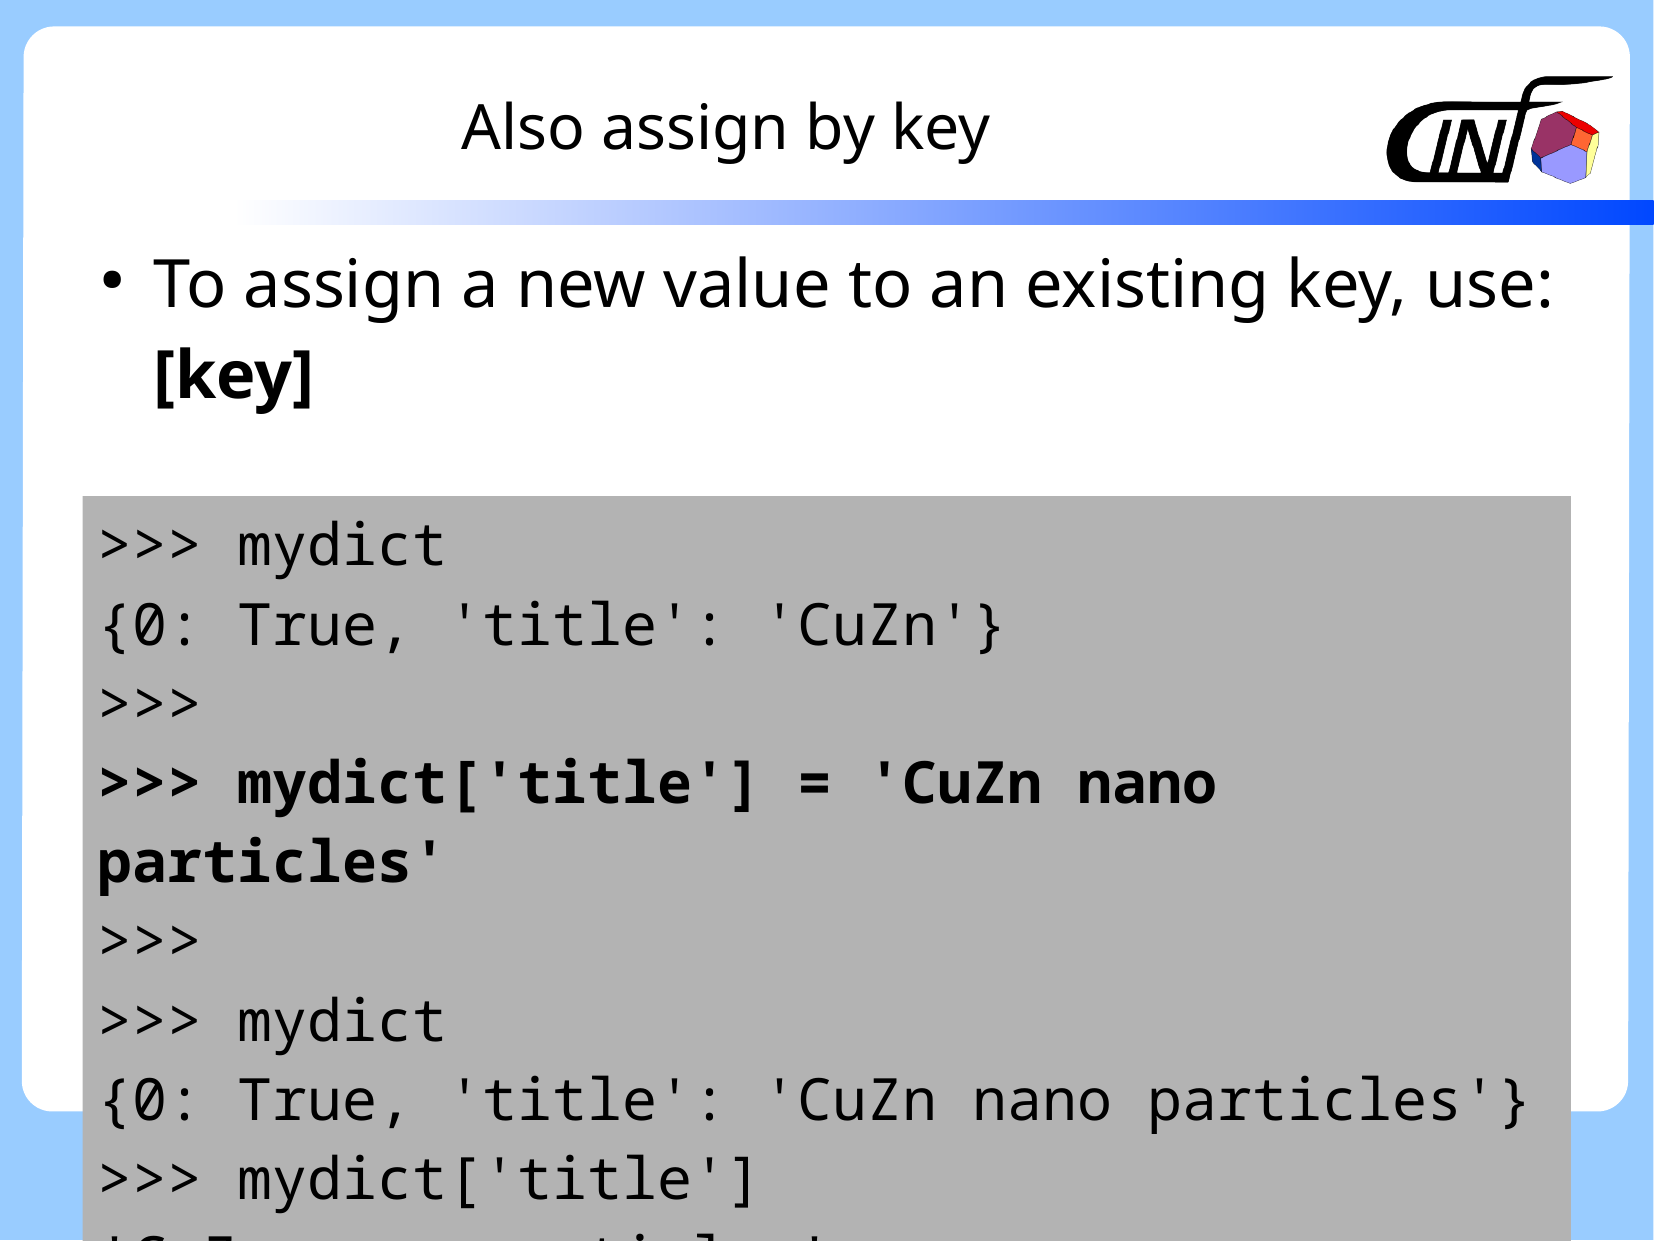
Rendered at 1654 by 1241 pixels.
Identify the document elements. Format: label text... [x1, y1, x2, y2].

title Also assign by key [82, 49, 1371, 201]
list To assign a new value to an existing key, use: [key] [82, 236, 1571, 496]
text_box >>> mydict {0: True, 'title': 'CuZn'} >>> >>> mydict['title'] = 'CuZn nano particles' >>> >>> mydict {0: True, 'title': 'CuZn nano particles'} >>> mydict['title'] 'CuZn nano particles' [82, 496, 1571, 1038]
picture [1386, 76, 1613, 184]
table_header B [956, 201, 961, 224]
